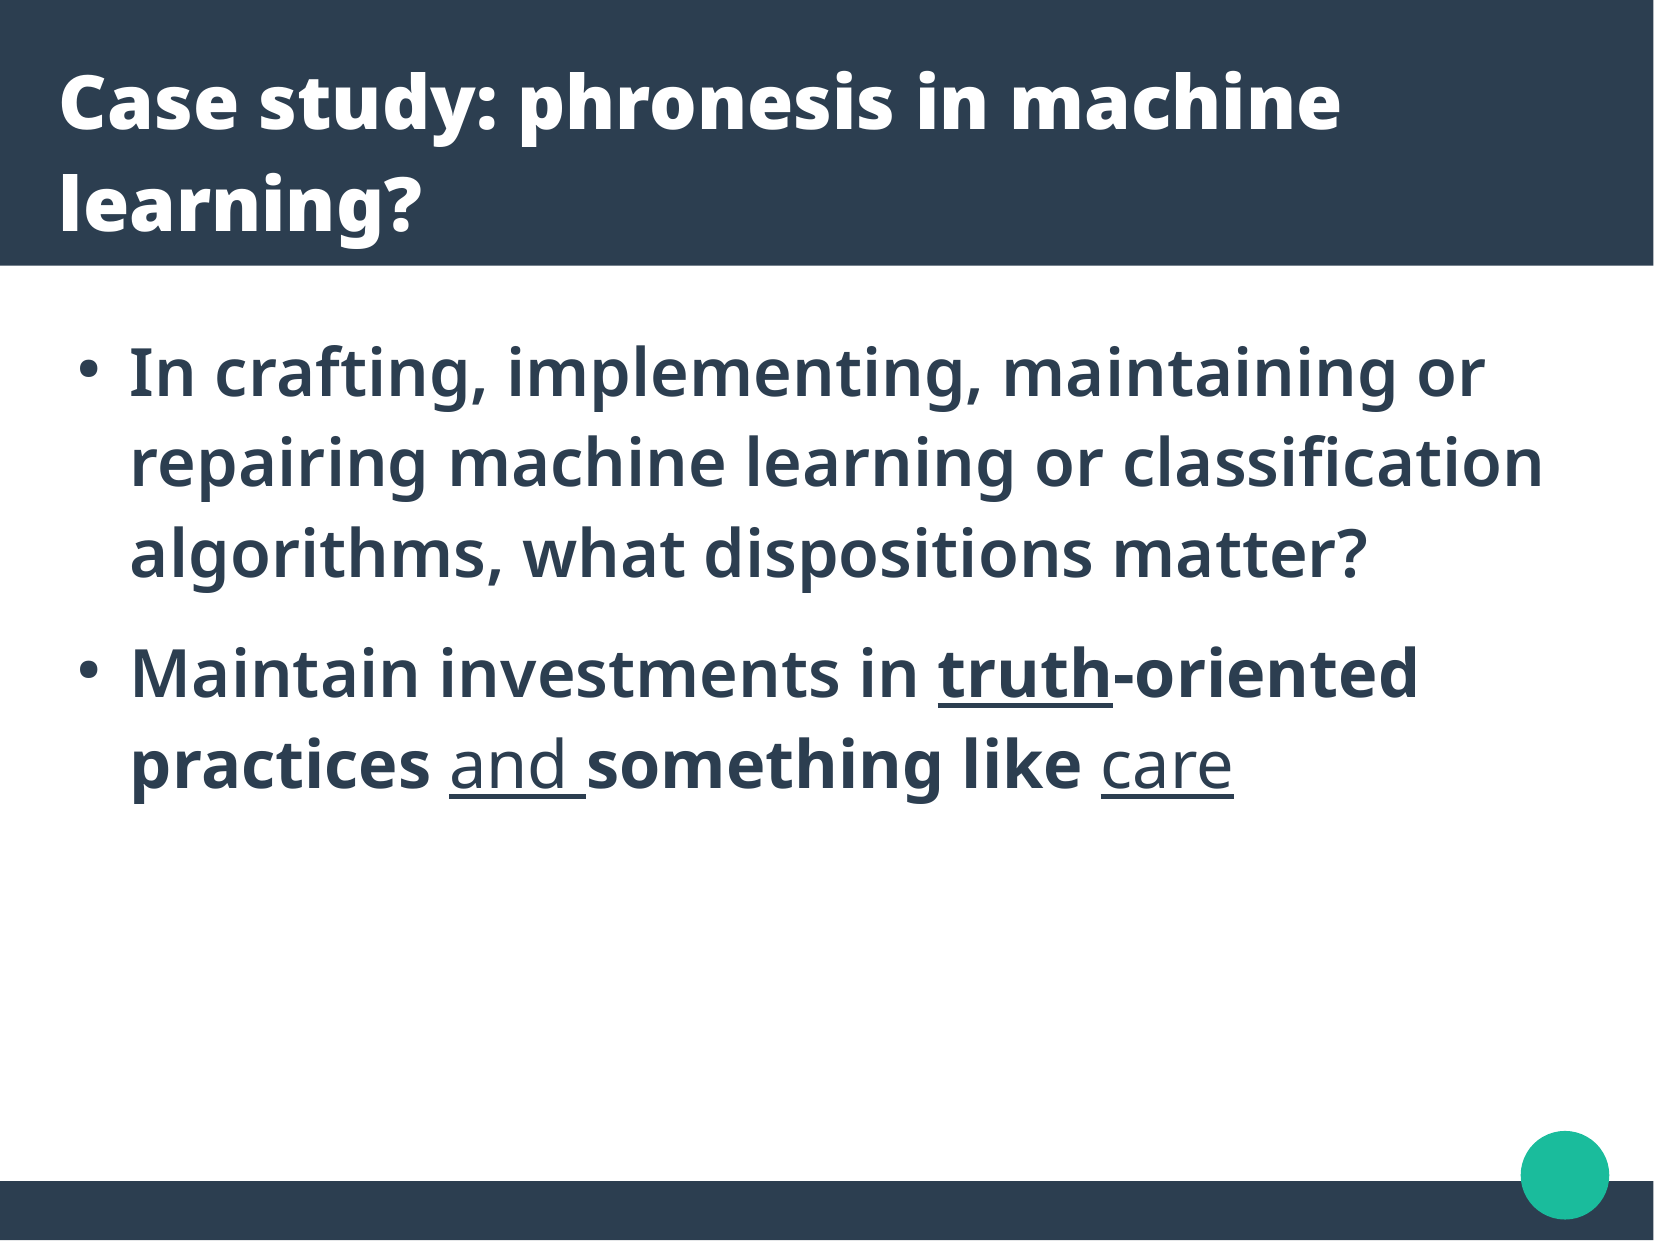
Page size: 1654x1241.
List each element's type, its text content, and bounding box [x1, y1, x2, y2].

title Case study: phronesis in machine learning? [59, 49, 1595, 207]
list In crafting, implementing, maintaining or repairing machine learning or classification algorithms, what dispositions matter? Maintain investments in truth-oriented practices and something like care [59, 324, 1595, 1152]
